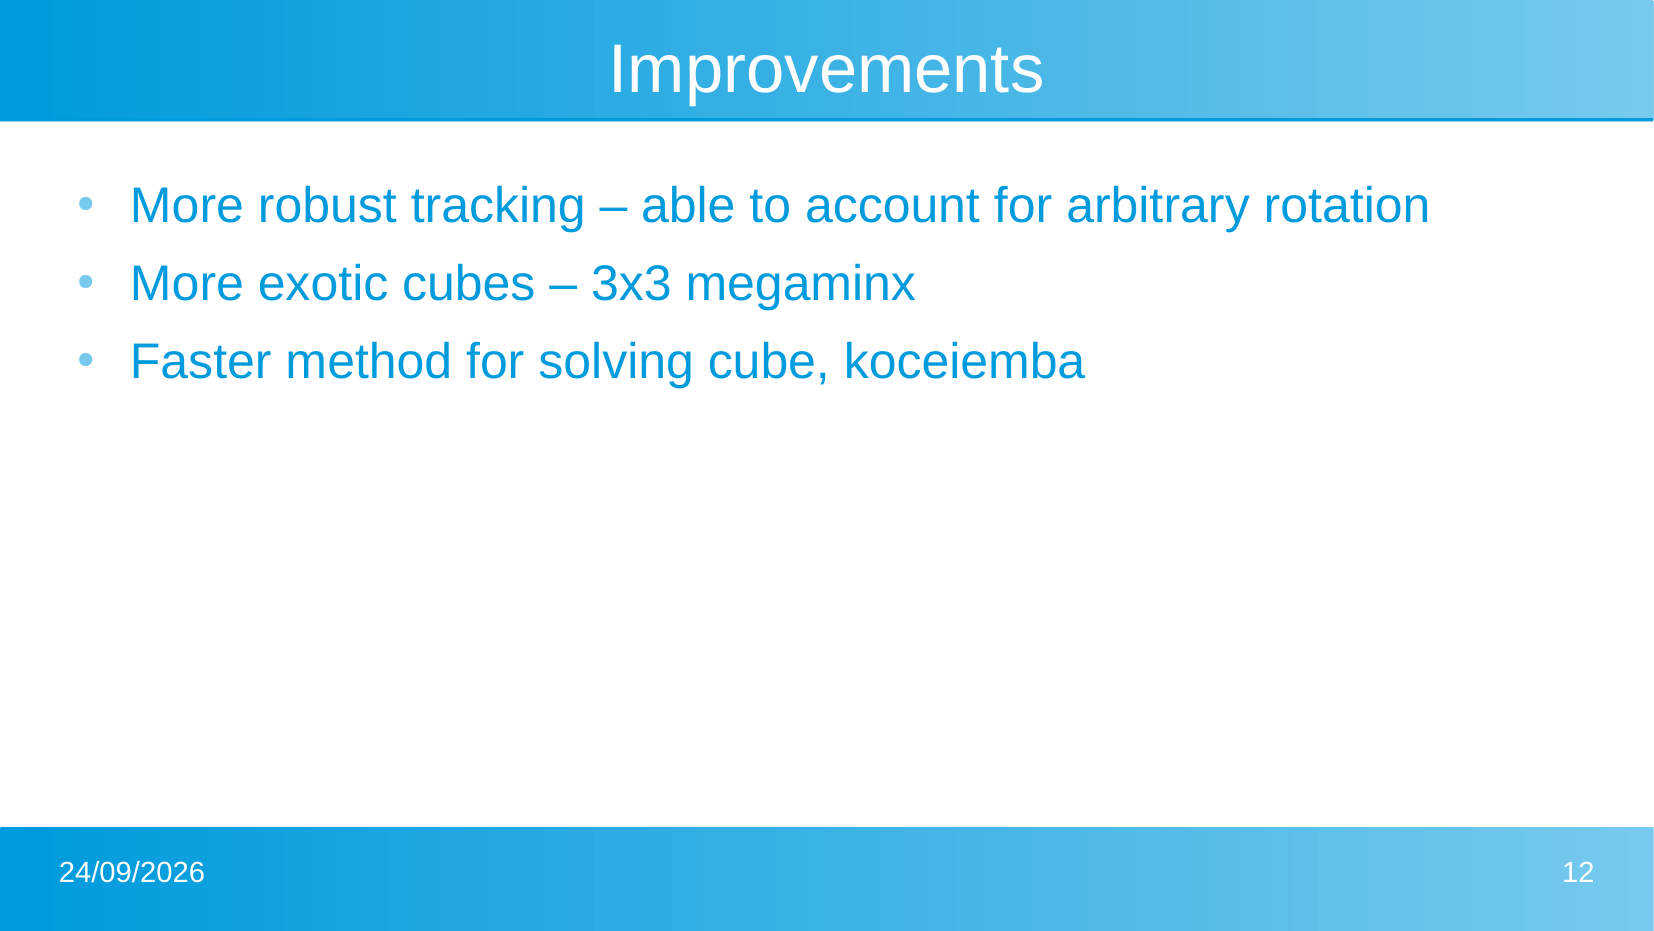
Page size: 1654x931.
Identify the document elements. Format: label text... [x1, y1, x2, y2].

list More robust tracking – able to account for arbitrary rotation More exotic cubes – 3x3 megaminx Faster method for solving cube, koceiemba [59, 177, 1595, 768]
title Improvements [59, 29, 1595, 108]
